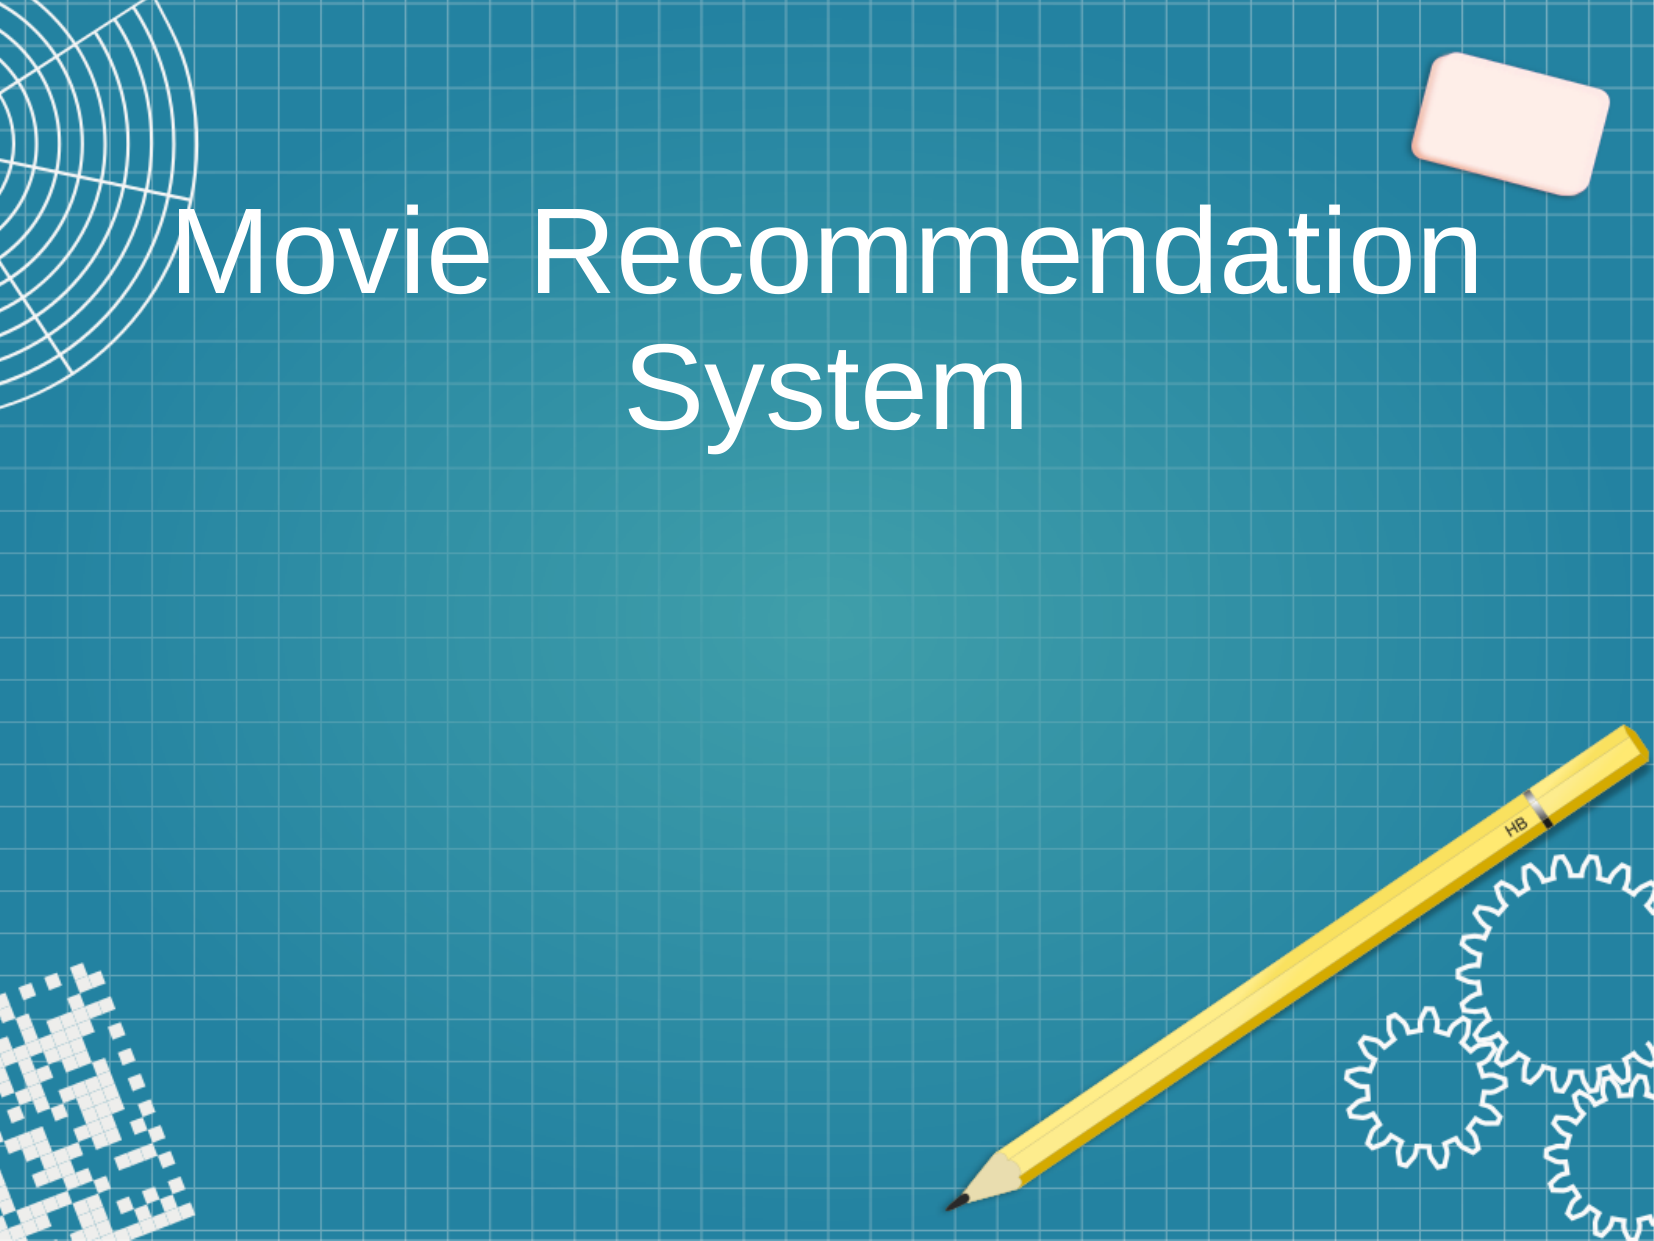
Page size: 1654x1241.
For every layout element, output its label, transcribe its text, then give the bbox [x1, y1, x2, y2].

title Movie Recommendation System [82, 177, 1571, 461]
picture [0, 0, 1654, 1241]
